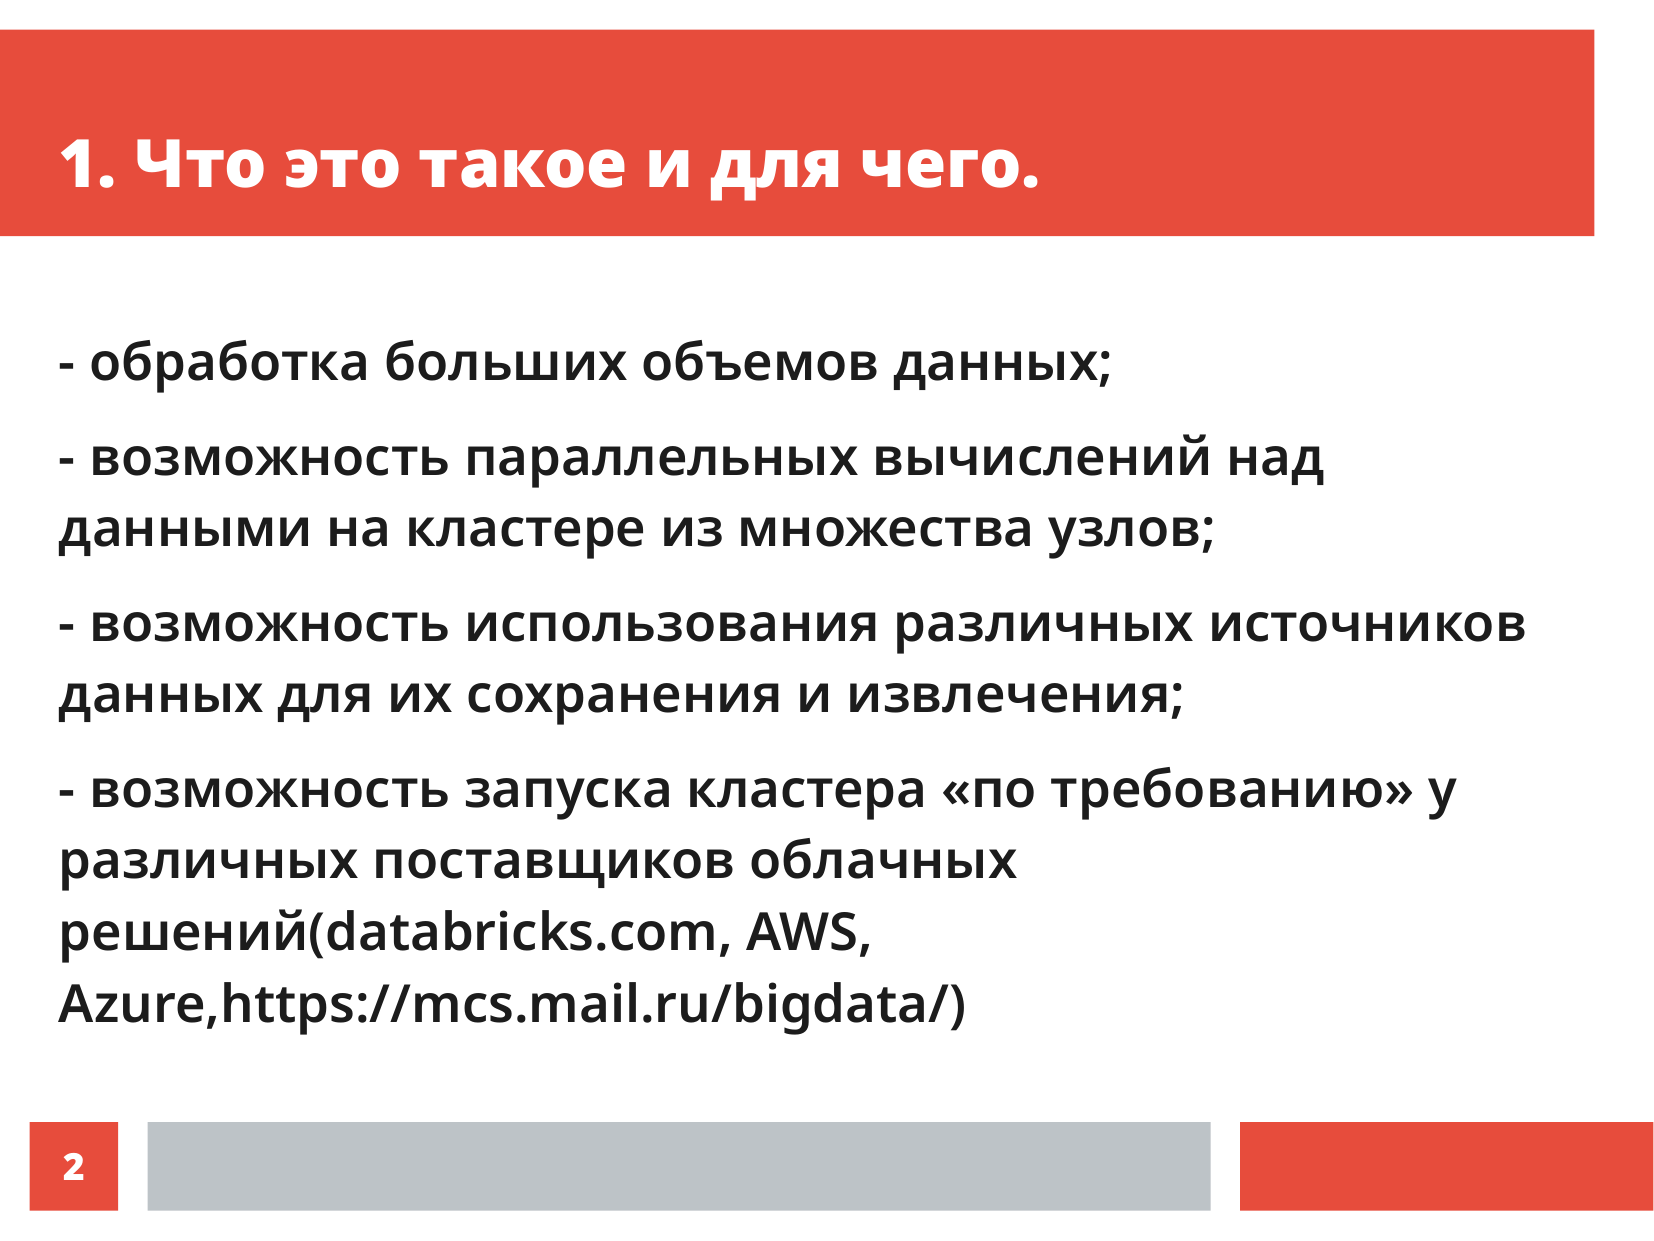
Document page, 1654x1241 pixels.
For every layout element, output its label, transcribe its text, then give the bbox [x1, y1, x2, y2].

title 1. Что это такое и для чего. [59, 59, 1595, 207]
list - обработка больших объемов данных; - возможность параллельных вычислений над данными на кластере из множества узлов; - возможность использования различных источников данных для их сохранения и извлечения; - возможность запуска кластера «по требованию» у различных поставщиков облачных решений(databricks.com, AWS, Azure,https://mcs.mail.ru/bigdata/) [59, 324, 1565, 1093]
